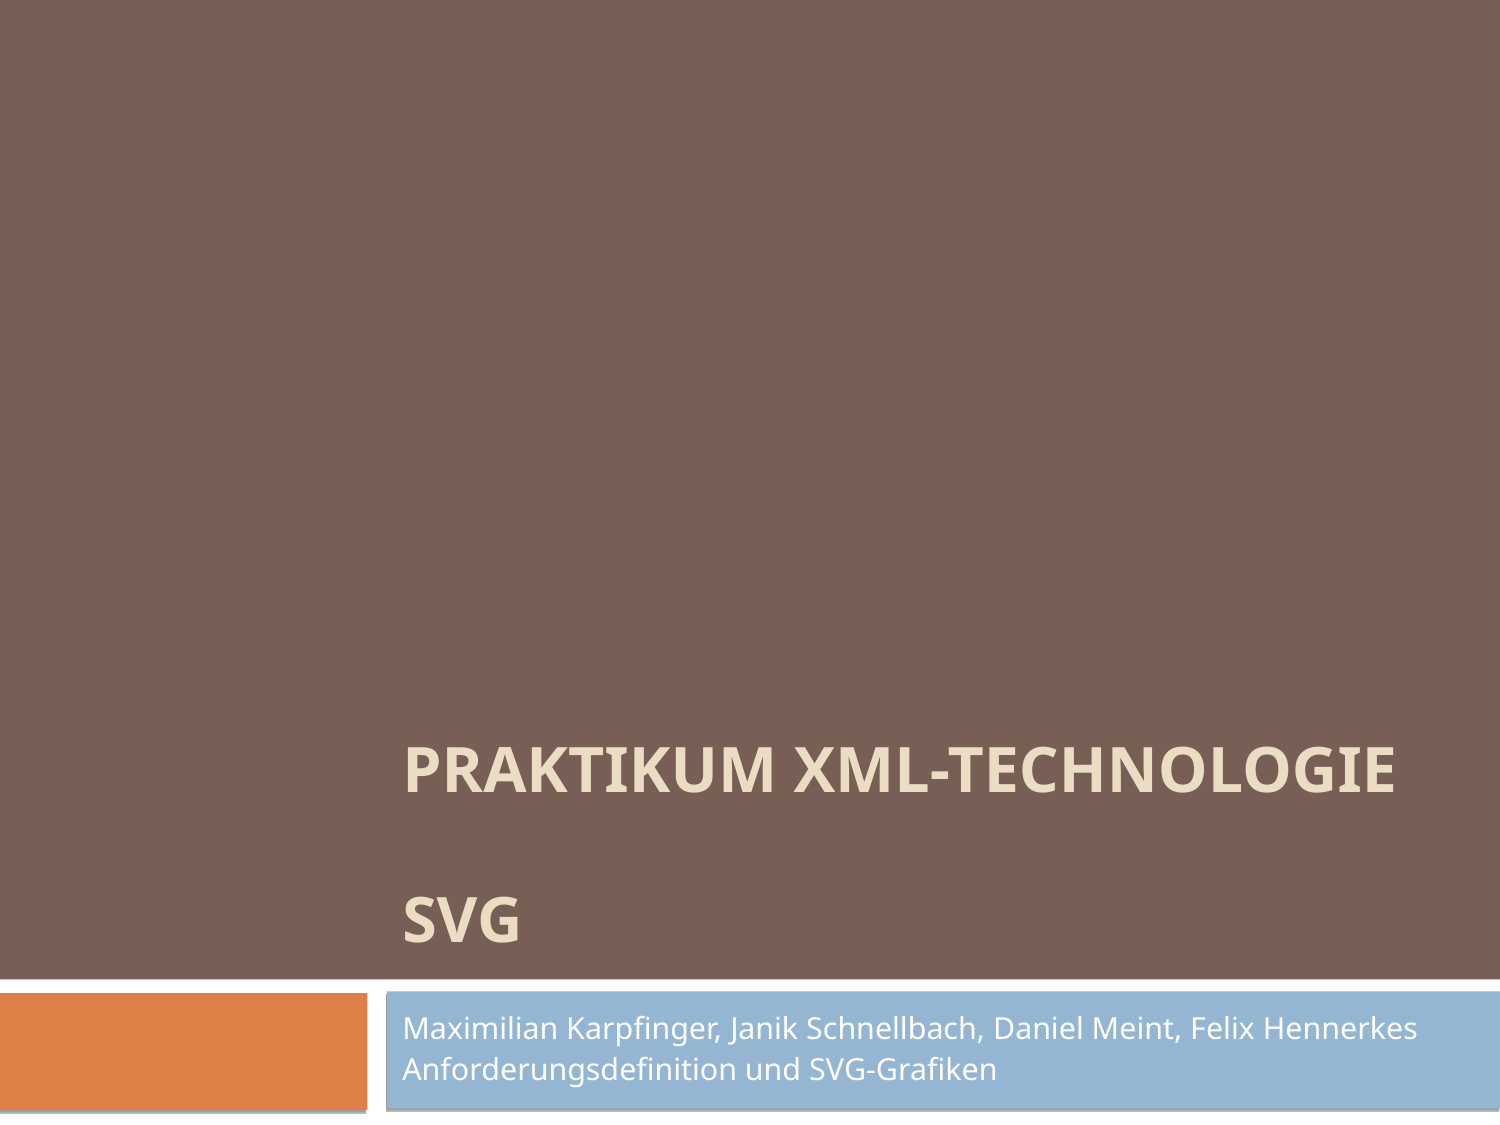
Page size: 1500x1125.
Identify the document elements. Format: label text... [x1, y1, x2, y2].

subtitle Maximilian Karpfinger, Janik Schnellbach, Daniel Meint, Felix Hennerkes Anforderungsdefinition und SVG-Grafiken [387, 992, 1488, 1105]
title Praktikum XML-Technologie SVG [387, 662, 1450, 963]
